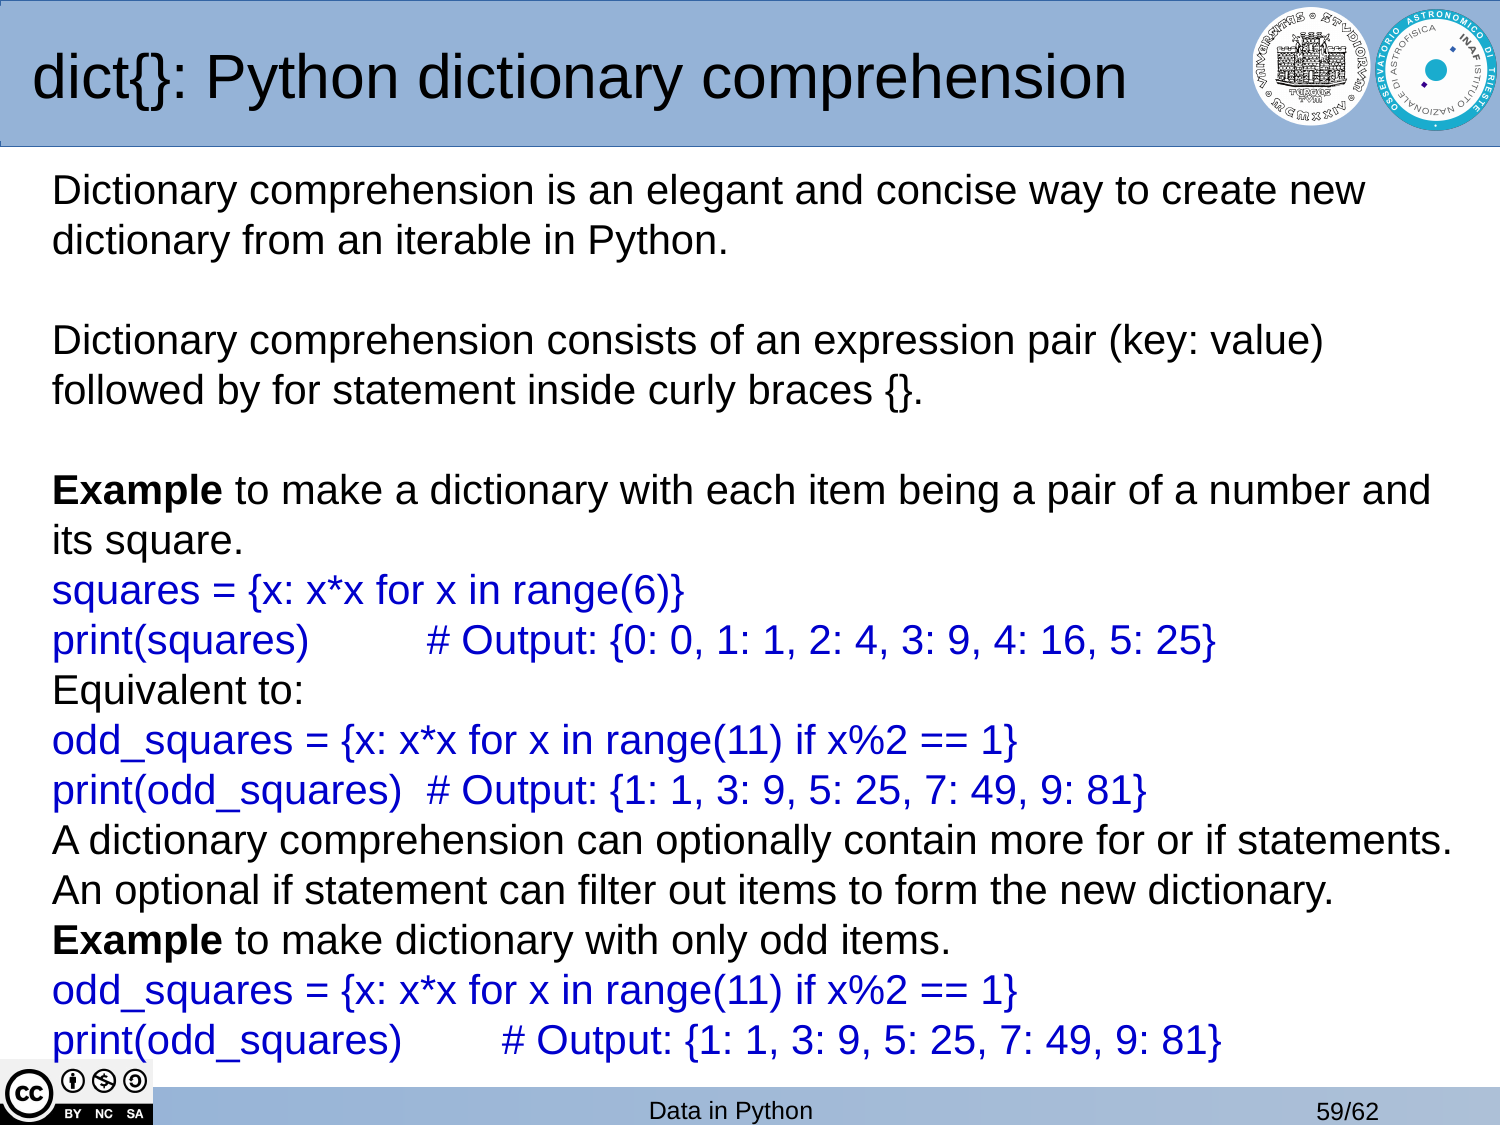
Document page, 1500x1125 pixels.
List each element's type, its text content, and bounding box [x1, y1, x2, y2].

picture [1253, 0, 1500, 156]
text_box dict{}: Python dictionary comprehension [0, 5, 1253, 141]
list Dictionary comprehension is an elegant and concise way to create new dictionary from an iterable in Python. Dictionary comprehension consists of an expression pair (key: value) followed by for statement inside curly braces {}. Example to make a dictionary with each item being a pair of a number and its square. squares = {x: x*x for x in range(6)} print(squares) # Output: {0: 0, 1: 1, 2: 4, 3: 9, 4: 16, 5: 25} Equivalent to: odd_squares = {x: x*x for x in range(11) if x%2 == 1} print(odd_squares) # Output: {1: 1, 3: 9, 5: 25, 7: 49, 9: 81} A dictionary comprehension can optionally contain more for or if statements. An optional if statement can filter out items to form the new dictionary. Example to make dictionary with only odd items. odd_squares = {x: x*x for x in range(11) if x%2 == 1} print(odd_squares) # Output: {1: 1, 3: 9, 5: 25, 7: 49, 9: 81} [37, 155, 1495, 1077]
picture [0, 1059, 153, 1125]
